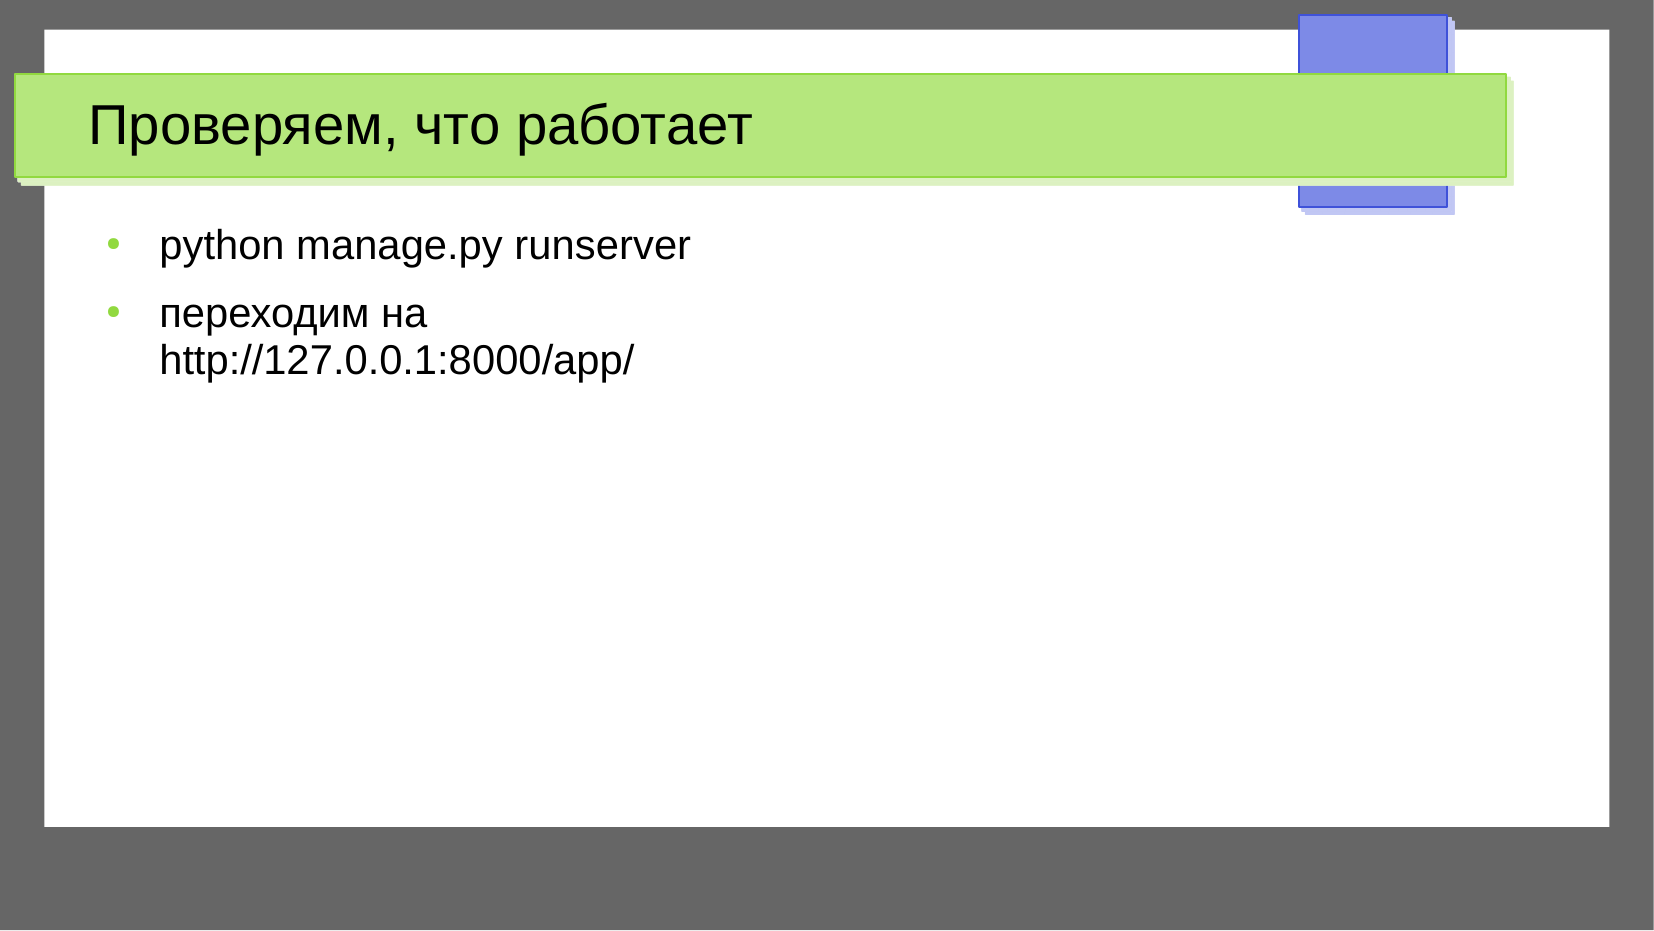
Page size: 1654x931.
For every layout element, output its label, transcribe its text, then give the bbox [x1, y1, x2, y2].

list python manage.py runserver переходим на http://127.0.0.1:8000/app/ [88, 221, 1565, 813]
title Проверяем, что работает [88, 73, 1506, 178]
